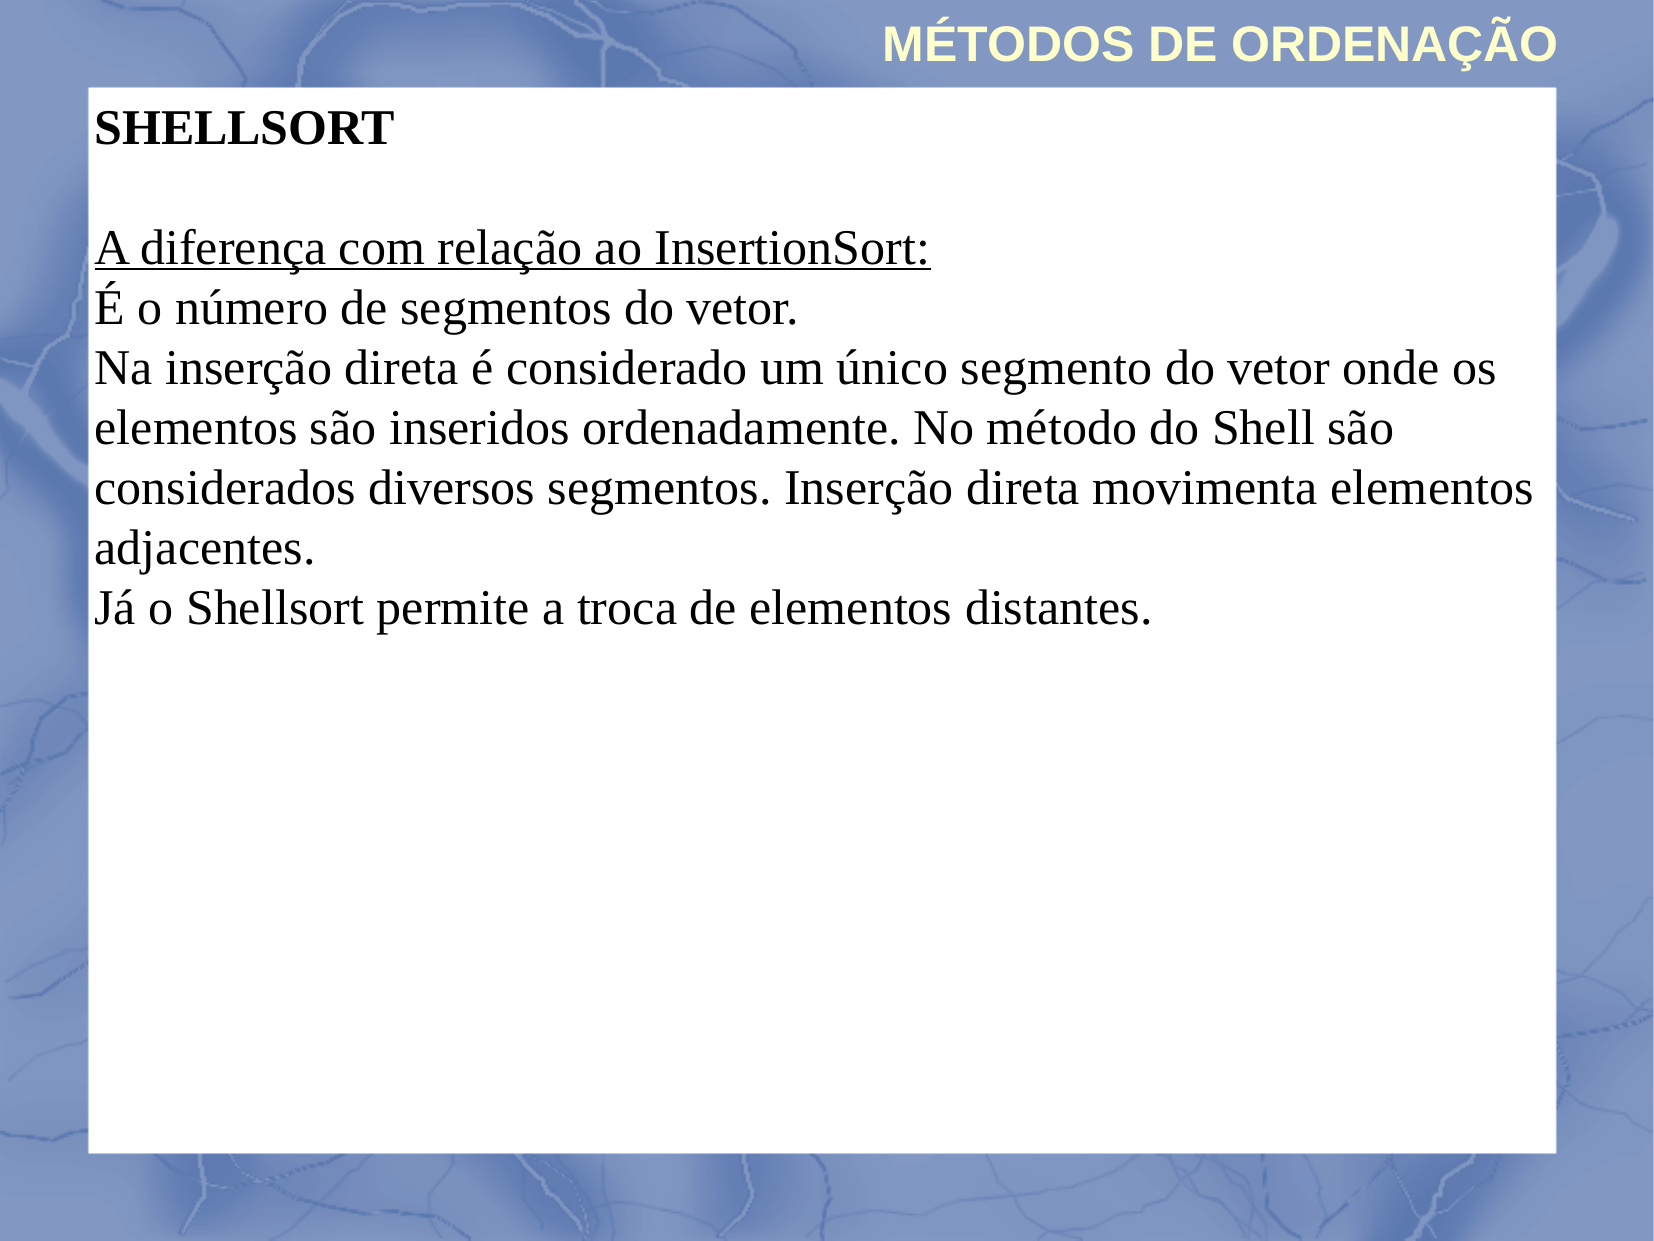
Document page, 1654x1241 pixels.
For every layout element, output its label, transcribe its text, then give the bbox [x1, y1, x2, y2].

picture [0, 0, 1654, 1241]
text_box SHELLSORT A diferença com relação ao InsertionSort: É o número de segmentos do vetor. Na inserção direta é considerado um único segmento do vetor onde os elementos são inseridos ordenadamente. No método do Shell são considerados diversos segmentos. Inserção direta movimenta elementos adjacentes. Já o Shellsort permite a troca de elementos distantes. [94, 94, 1548, 1146]
text_box MÉTODOS DE ORDENAÇÃO [141, 0, 1559, 83]
